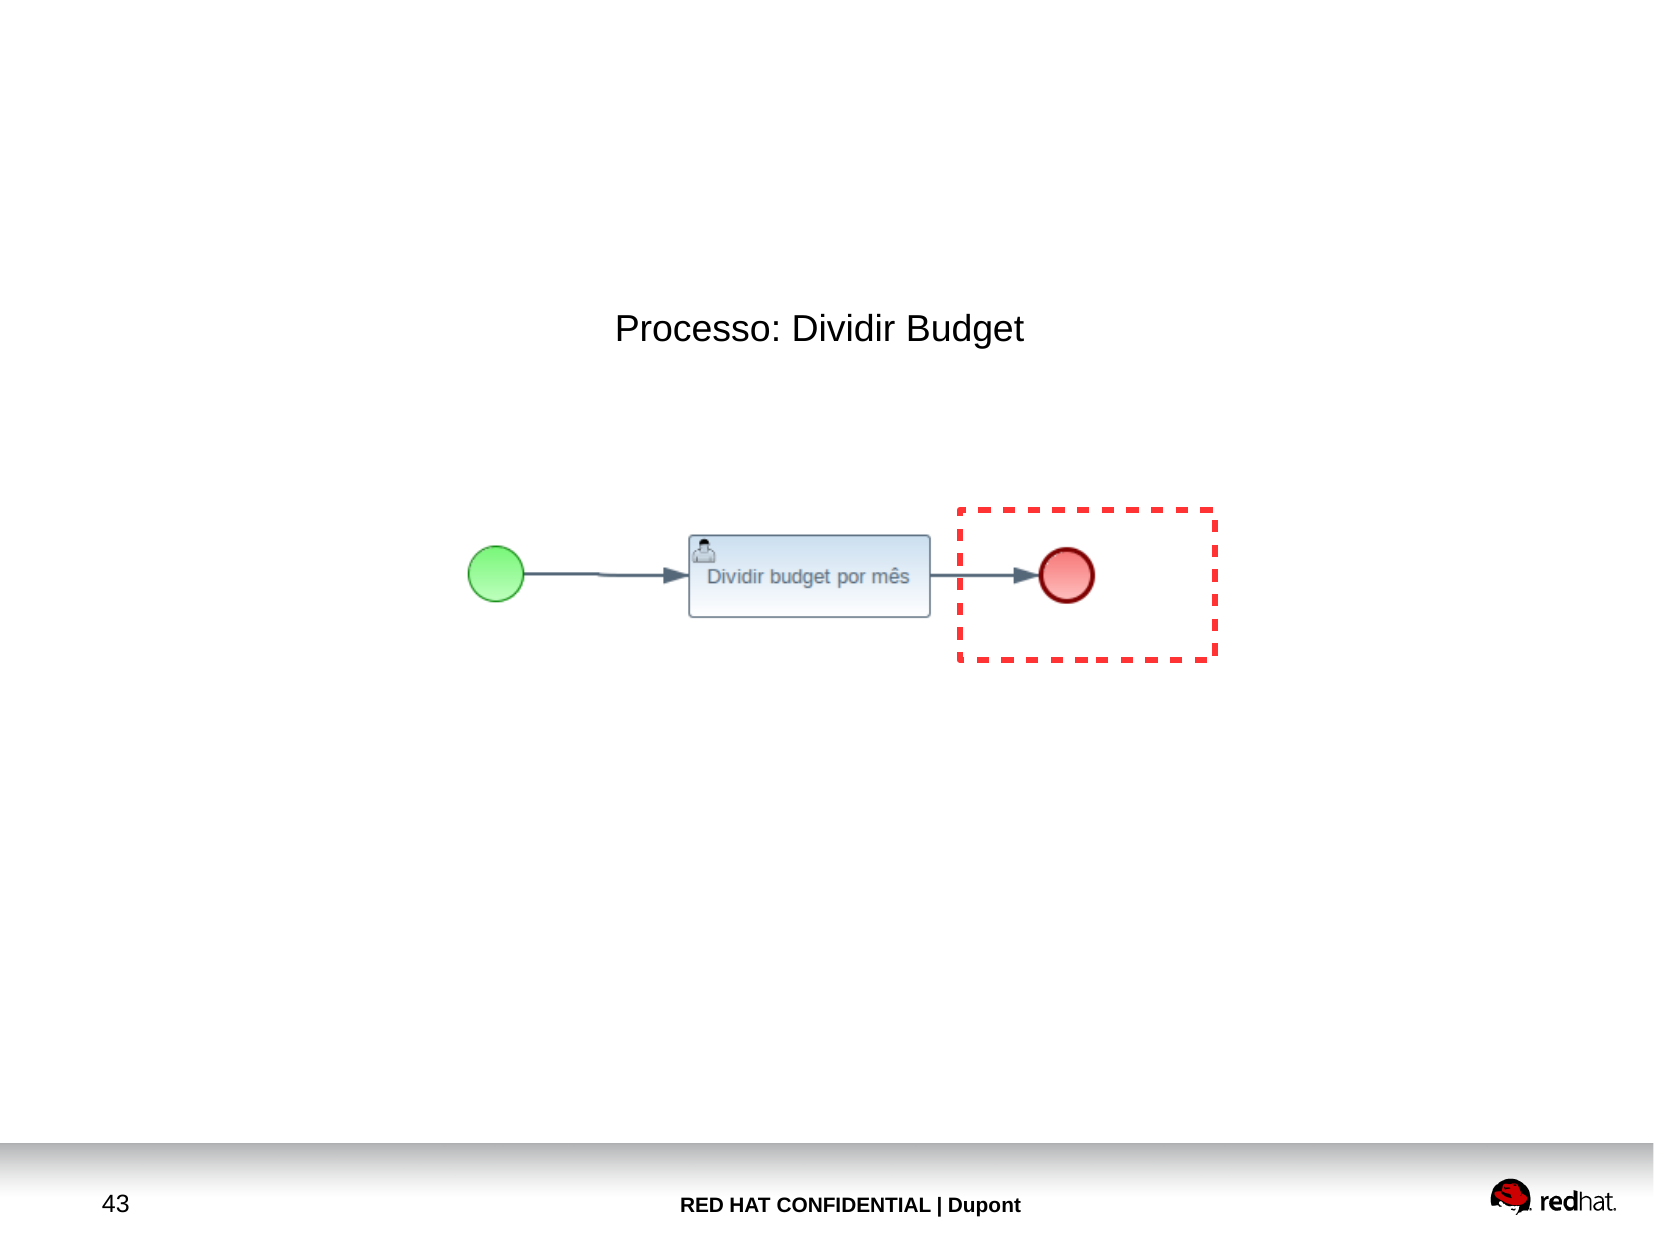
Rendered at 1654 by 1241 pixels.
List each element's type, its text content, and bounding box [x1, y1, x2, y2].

picture [465, 494, 1125, 681]
text_box Processo: Dividir Budget [600, 300, 1040, 357]
picture [0, 1143, 1654, 1241]
